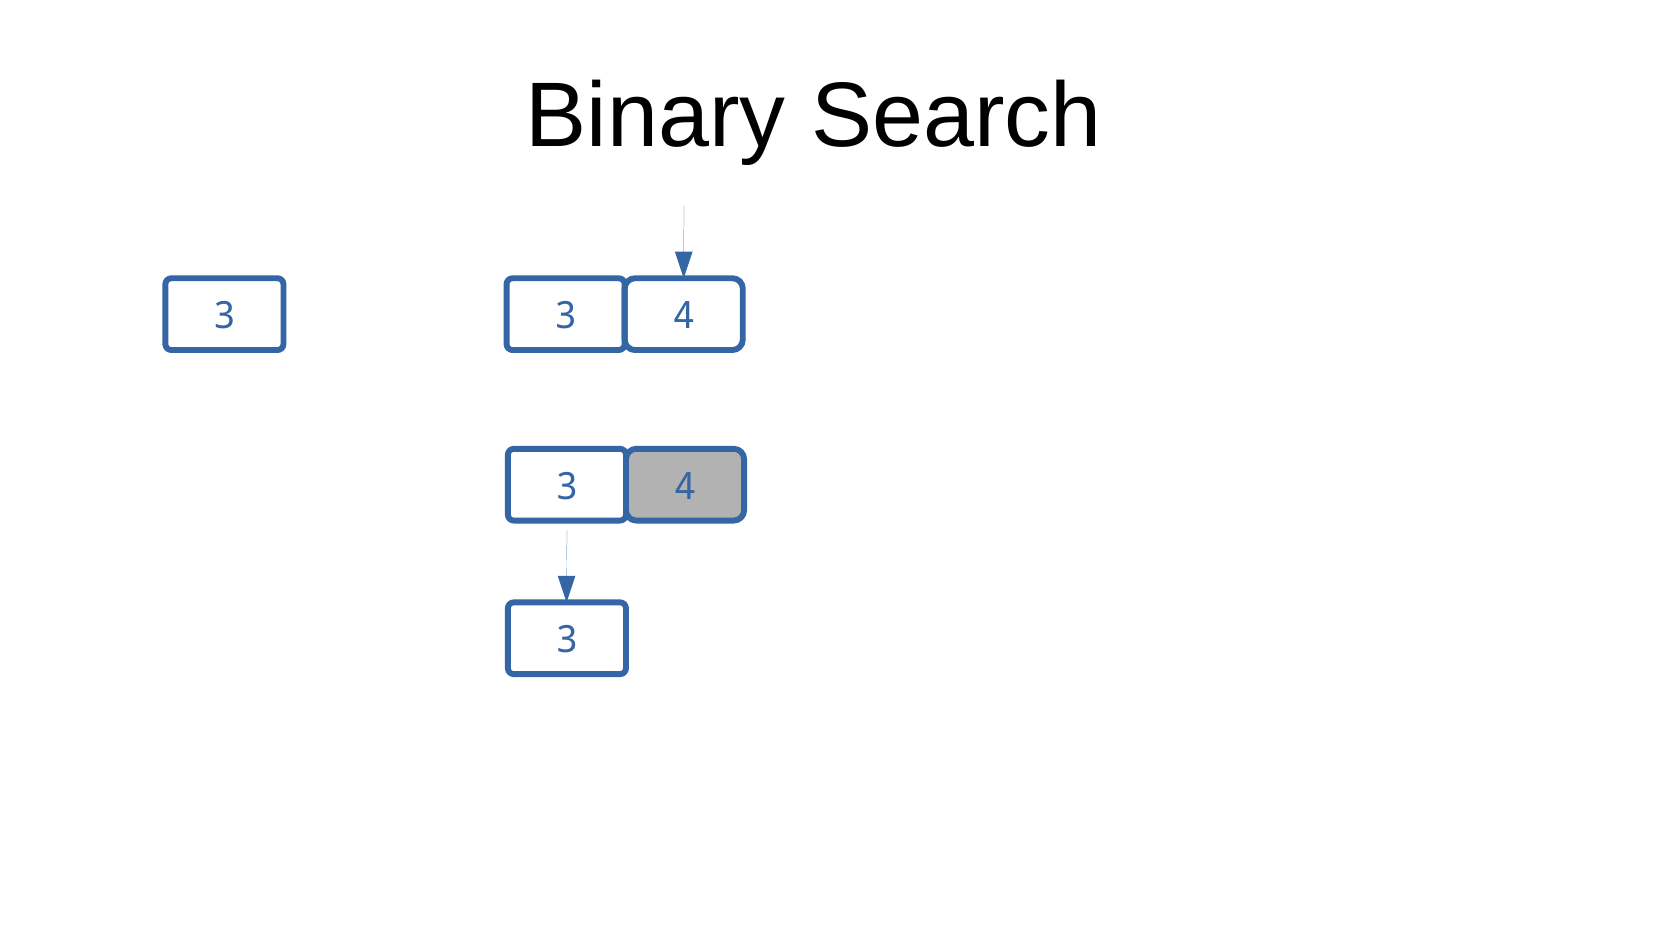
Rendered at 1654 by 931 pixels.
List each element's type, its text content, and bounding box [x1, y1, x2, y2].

text_box 3 [165, 278, 284, 343]
text_box 3 [507, 448, 626, 514]
title Binary Search [82, 37, 1571, 193]
text_box 4 [627, 448, 745, 514]
text_box 4 [626, 278, 743, 343]
text_box 3 [506, 278, 625, 343]
text_box 3 [507, 602, 626, 667]
